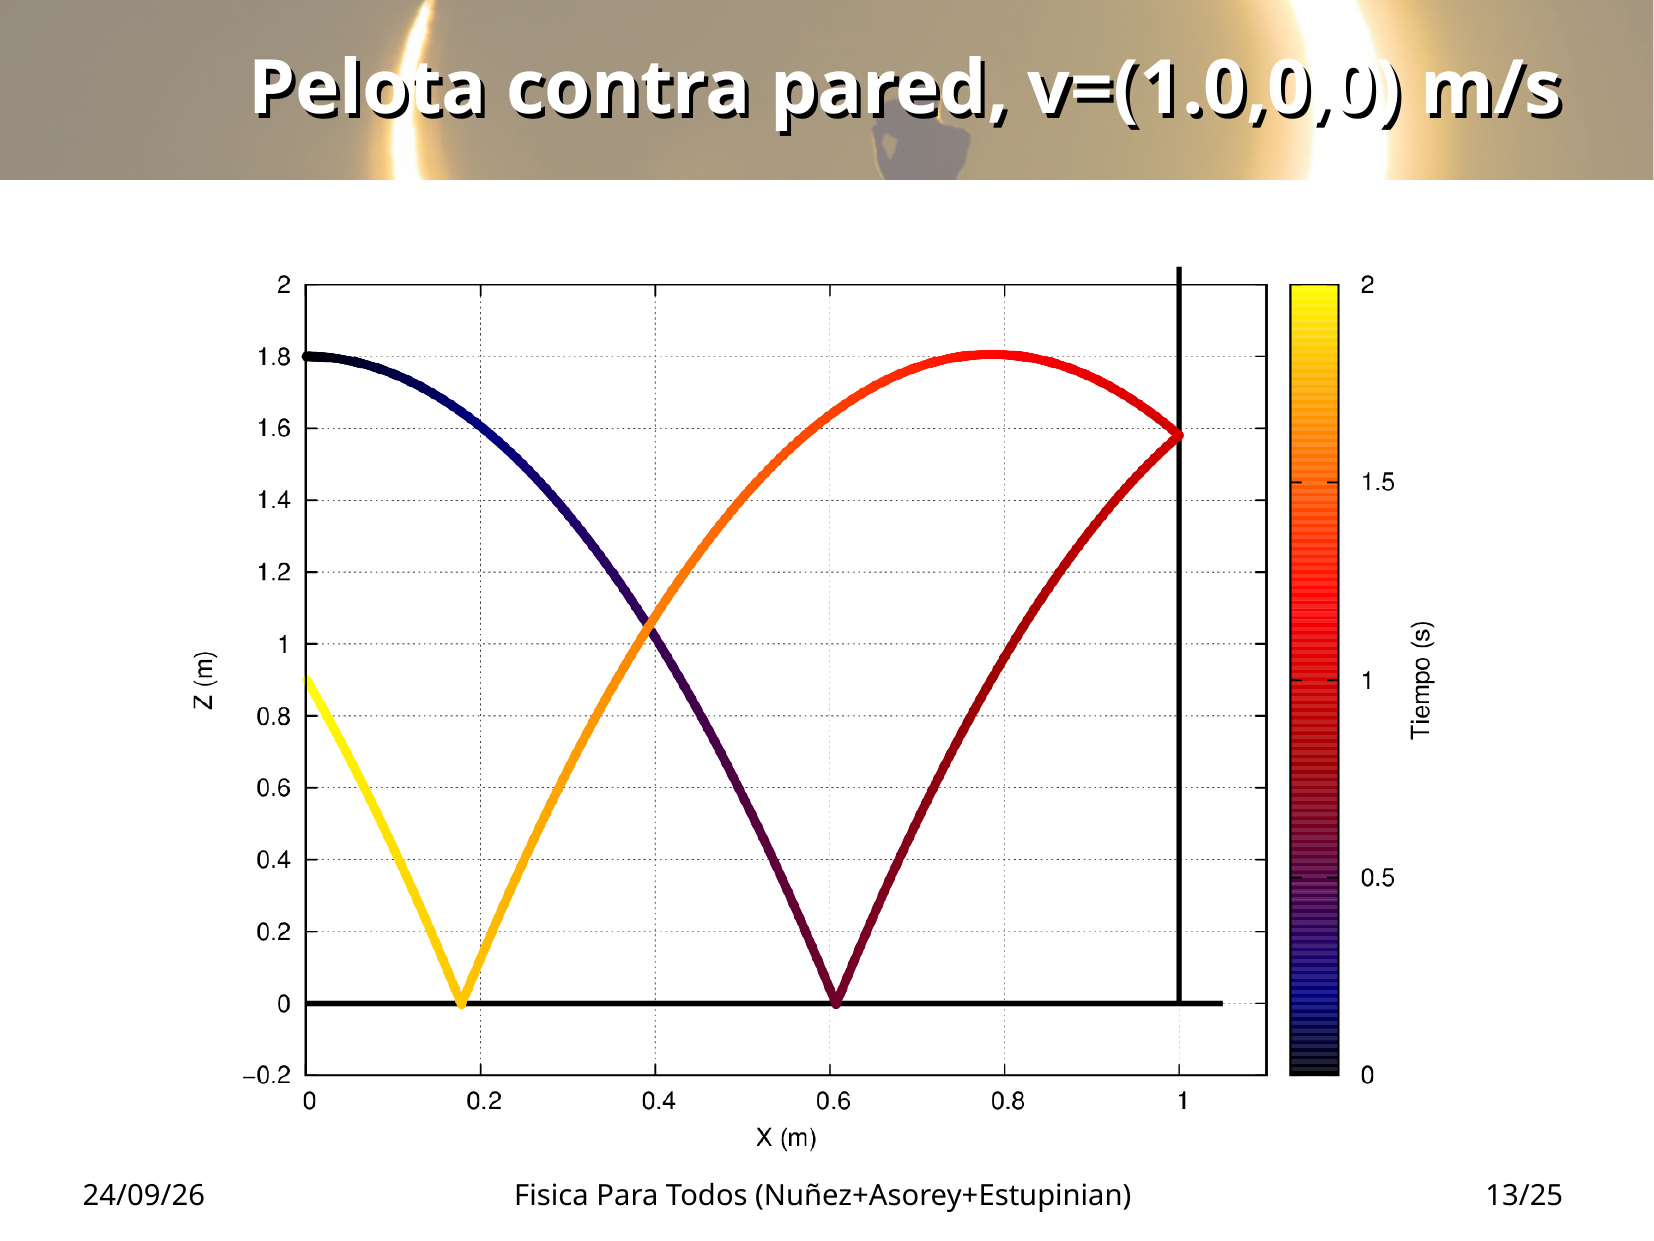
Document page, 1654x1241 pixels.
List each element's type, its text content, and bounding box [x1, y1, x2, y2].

picture [183, 254, 1470, 1155]
picture [0, 0, 1654, 180]
title Pelota contra pared, v=(1.0,0,0) m/s [75, 19, 1564, 151]
